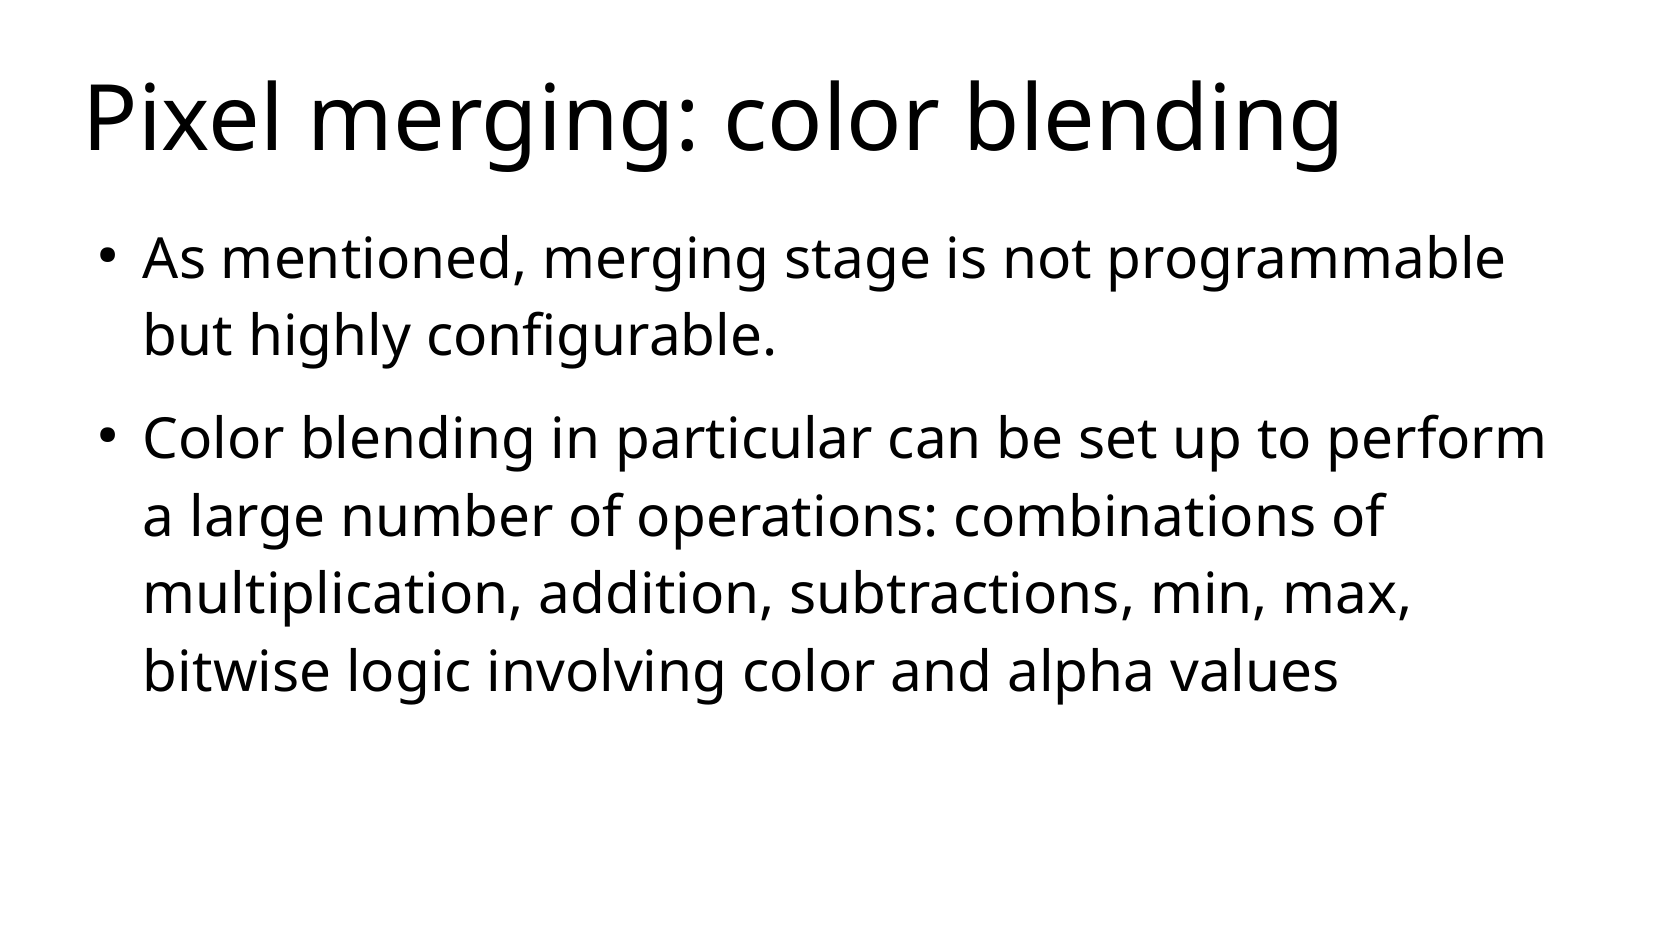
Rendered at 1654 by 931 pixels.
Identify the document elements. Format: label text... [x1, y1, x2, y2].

list As mentioned, merging stage is not programmable but highly configurable. Color blending in particular can be set up to perform a large number of operations: combinations of multiplication, addition, subtractions, min, max, bitwise logic involving color and alpha values [82, 217, 1571, 758]
title Pixel merging: color blending [82, 37, 1571, 193]
